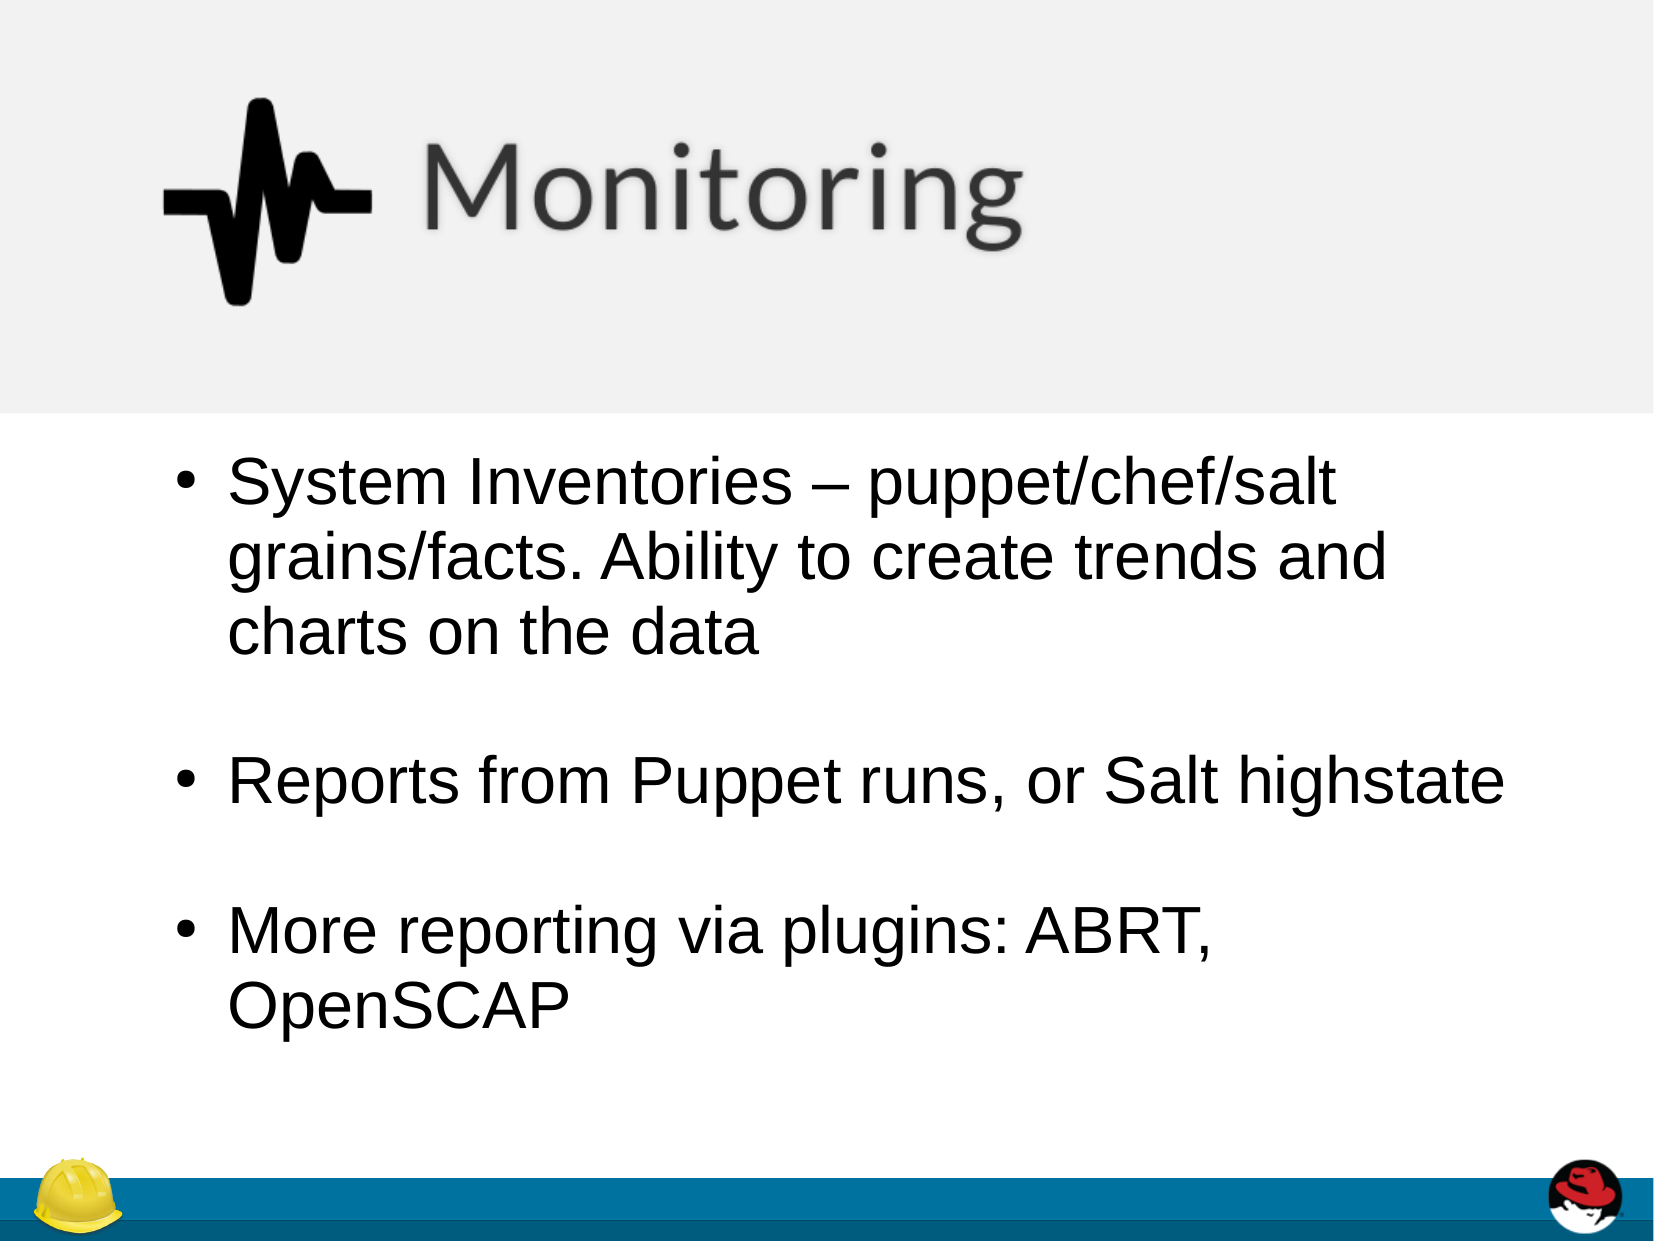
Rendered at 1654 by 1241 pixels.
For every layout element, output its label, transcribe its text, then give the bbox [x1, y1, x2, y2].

text_box [0, 0, 1654, 414]
picture [114, 62, 1111, 355]
picture [23, 1145, 130, 1235]
picture [1547, 1157, 1630, 1233]
text_box System Inventories – puppet/chef/salt grains/facts. Ability to create trends and charts on the data Reports from Puppet runs, or Salt highstate More reporting via plugins: ABRT, OpenSCAP [141, 436, 1562, 1125]
